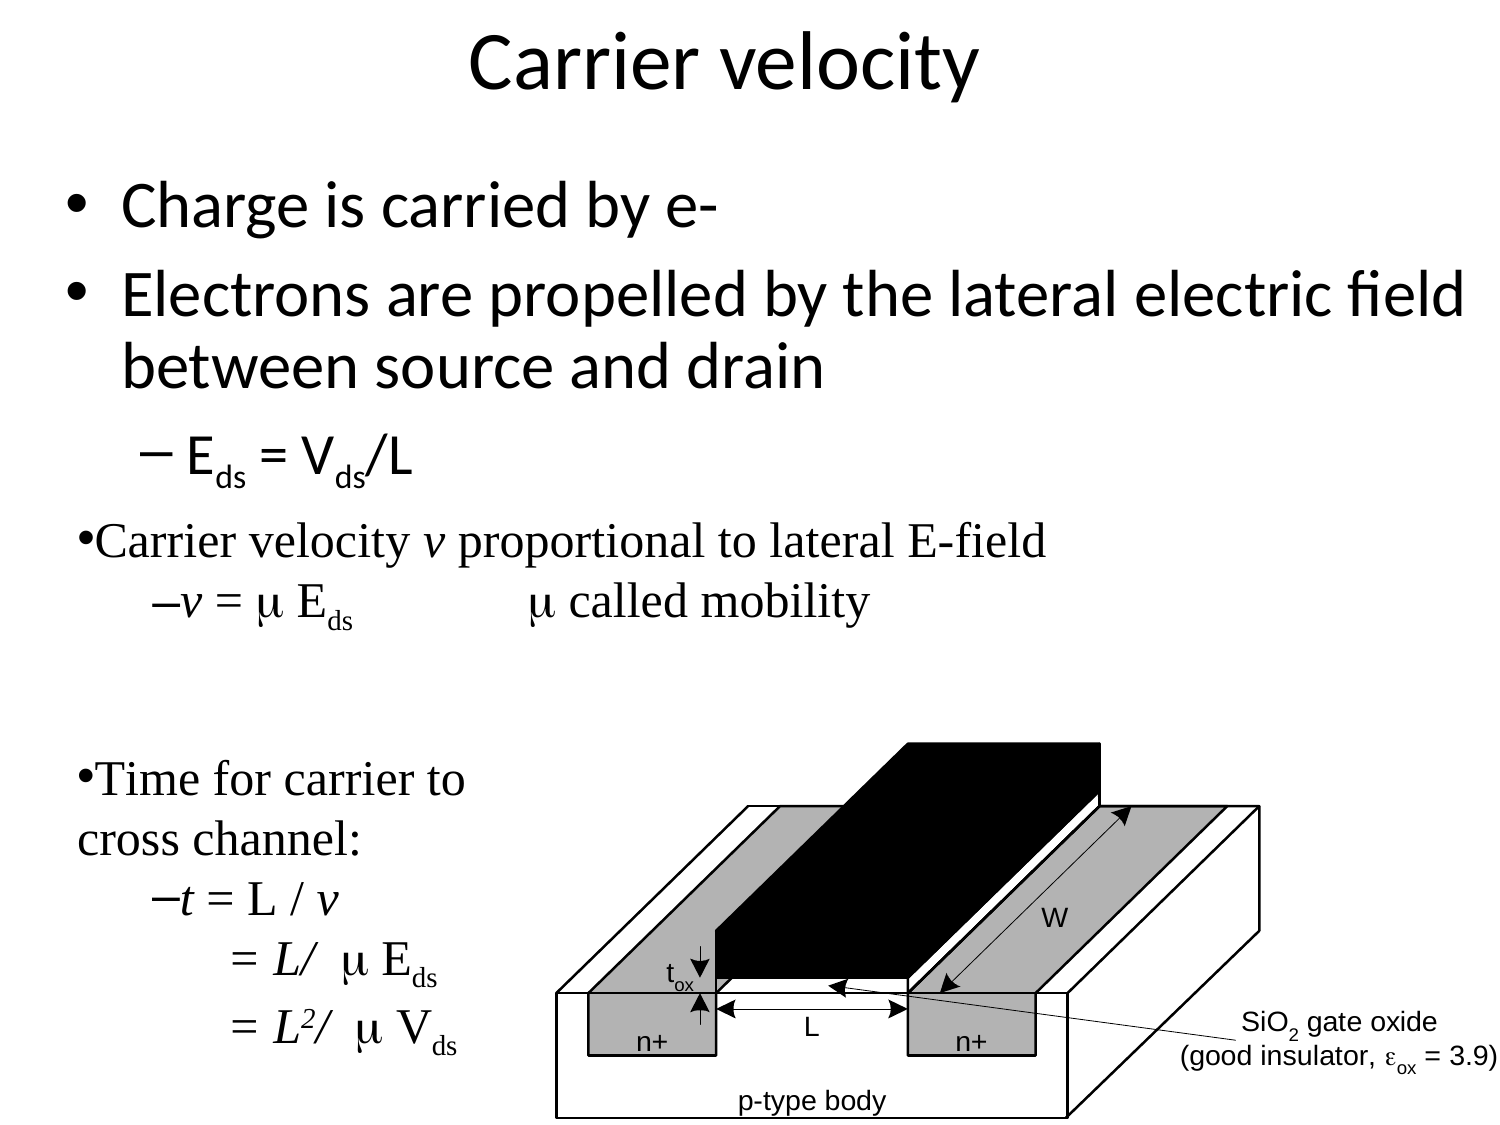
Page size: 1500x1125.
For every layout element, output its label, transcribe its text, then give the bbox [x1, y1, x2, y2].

list Charge is carried by e- Electrons are propelled by the lateral electric field between source and drain Eds = Vds/L [49, 162, 1500, 513]
text_box Time for carrier to cross channel: t = L / v = L/ Eds = L2/ Vds [62, 737, 488, 1070]
chart [549, 737, 1500, 1125]
text_box Carrier velocity v proportional to lateral E-field v =  Eds  called mobility [62, 499, 1426, 644]
title Carrier velocity [87, 0, 1363, 113]
